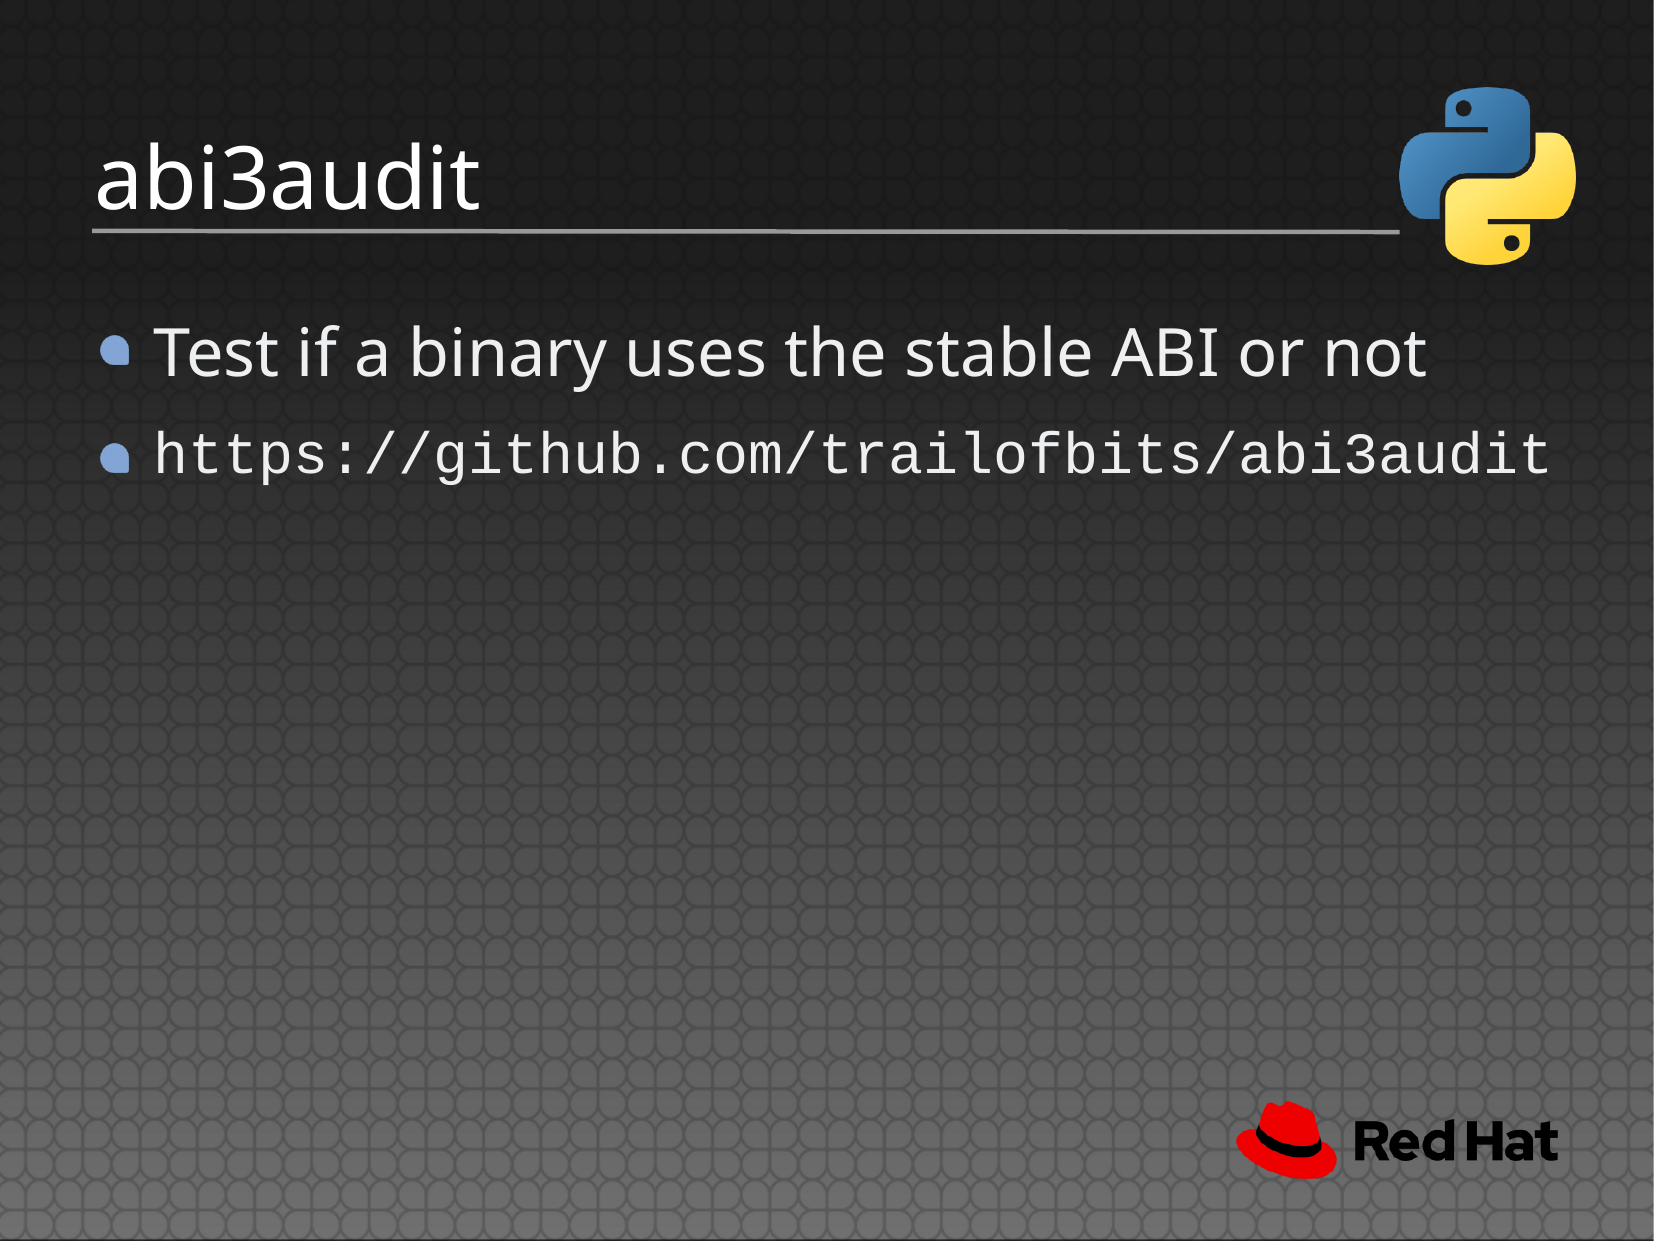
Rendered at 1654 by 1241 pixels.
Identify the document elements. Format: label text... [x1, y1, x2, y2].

title abi3audit [94, 100, 1426, 251]
list Test if a binary uses the stable ABI or not https://github.com/trailofbits/abi3audit [82, 304, 1629, 1045]
picture [0, 0, 1654, 1241]
